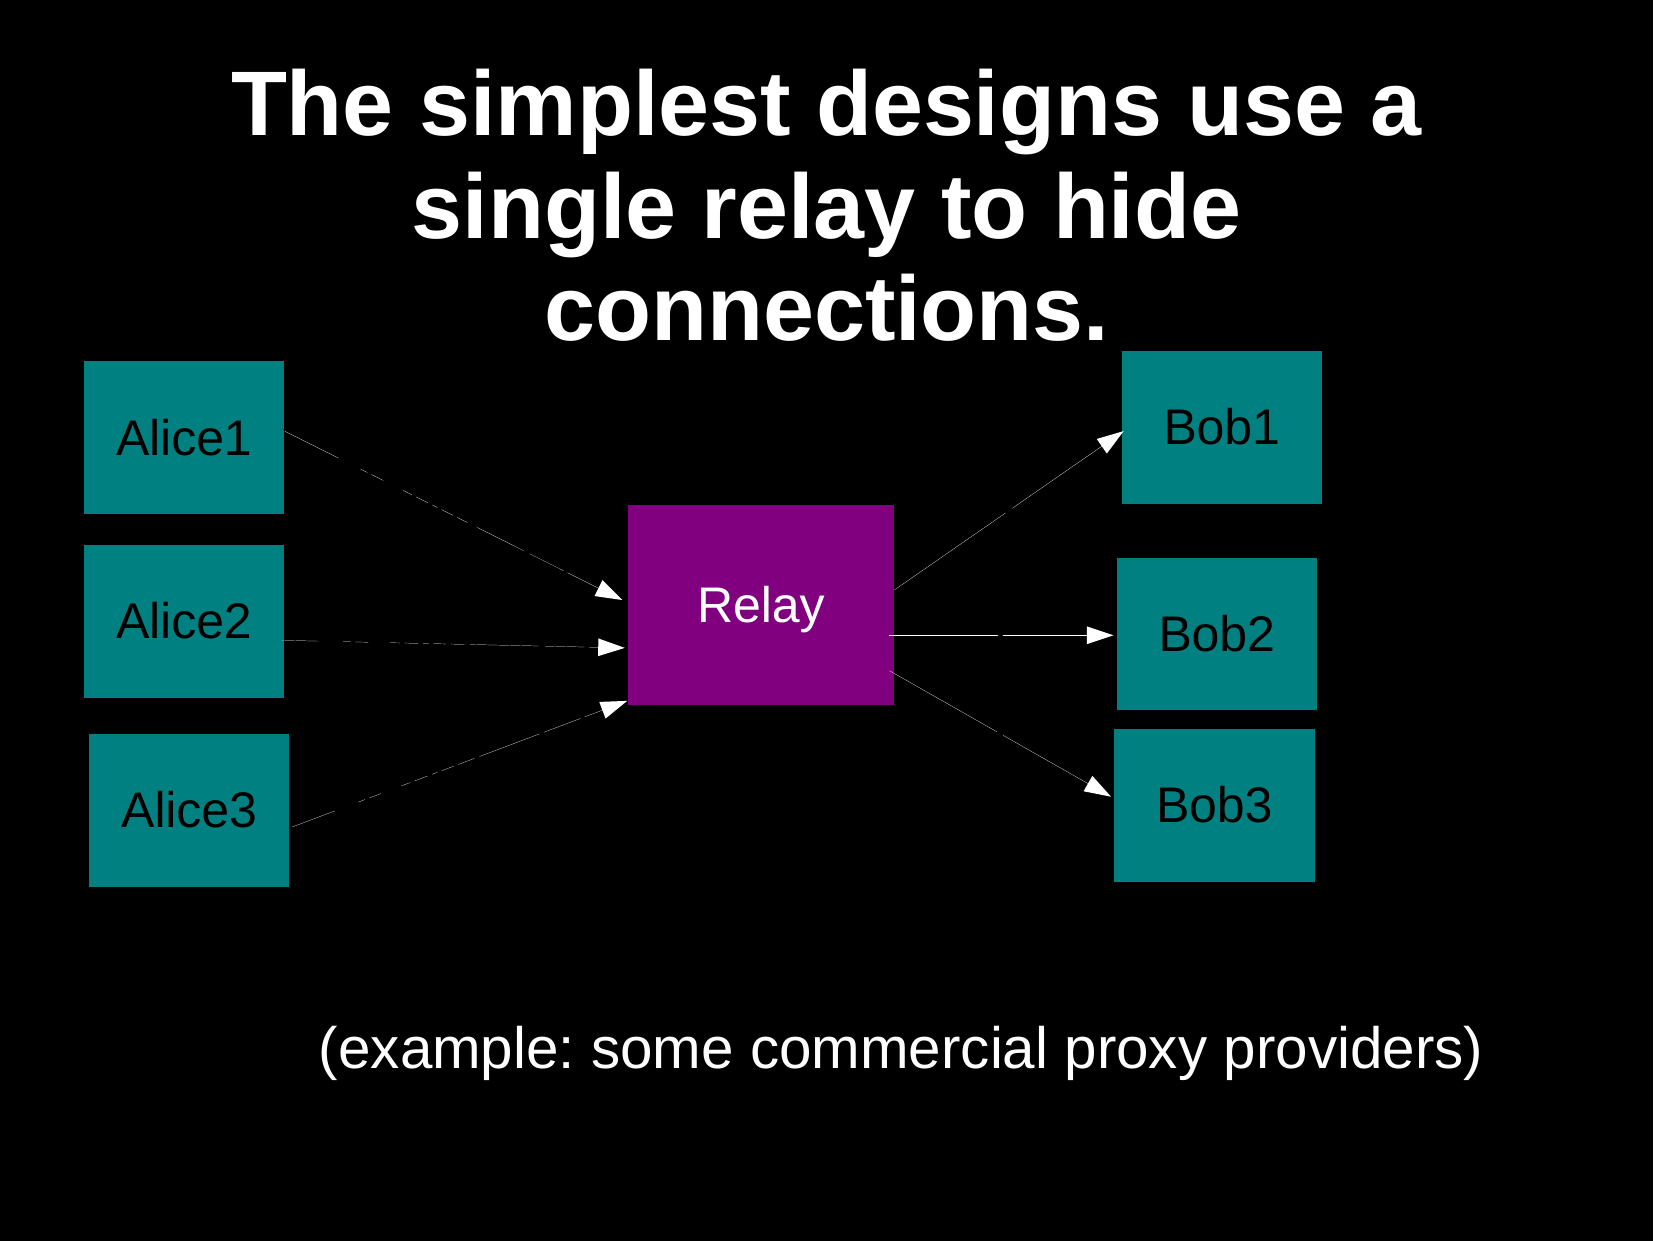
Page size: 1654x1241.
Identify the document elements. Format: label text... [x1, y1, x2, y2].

text_box Bob3 [1113, 728, 1316, 883]
text_box Bob2 [1116, 557, 1318, 711]
text_box Alice1 [83, 360, 285, 515]
text_box Alice2 [83, 544, 285, 699]
text_box Bob1 [1121, 350, 1323, 505]
text_box Relay [627, 504, 895, 706]
text_box (example: some commercial proxy providers) [304, 1007, 1497, 1096]
title The simplest designs use a single relay to hide connections. [121, 29, 1534, 385]
text_box Alice3 [88, 733, 290, 888]
